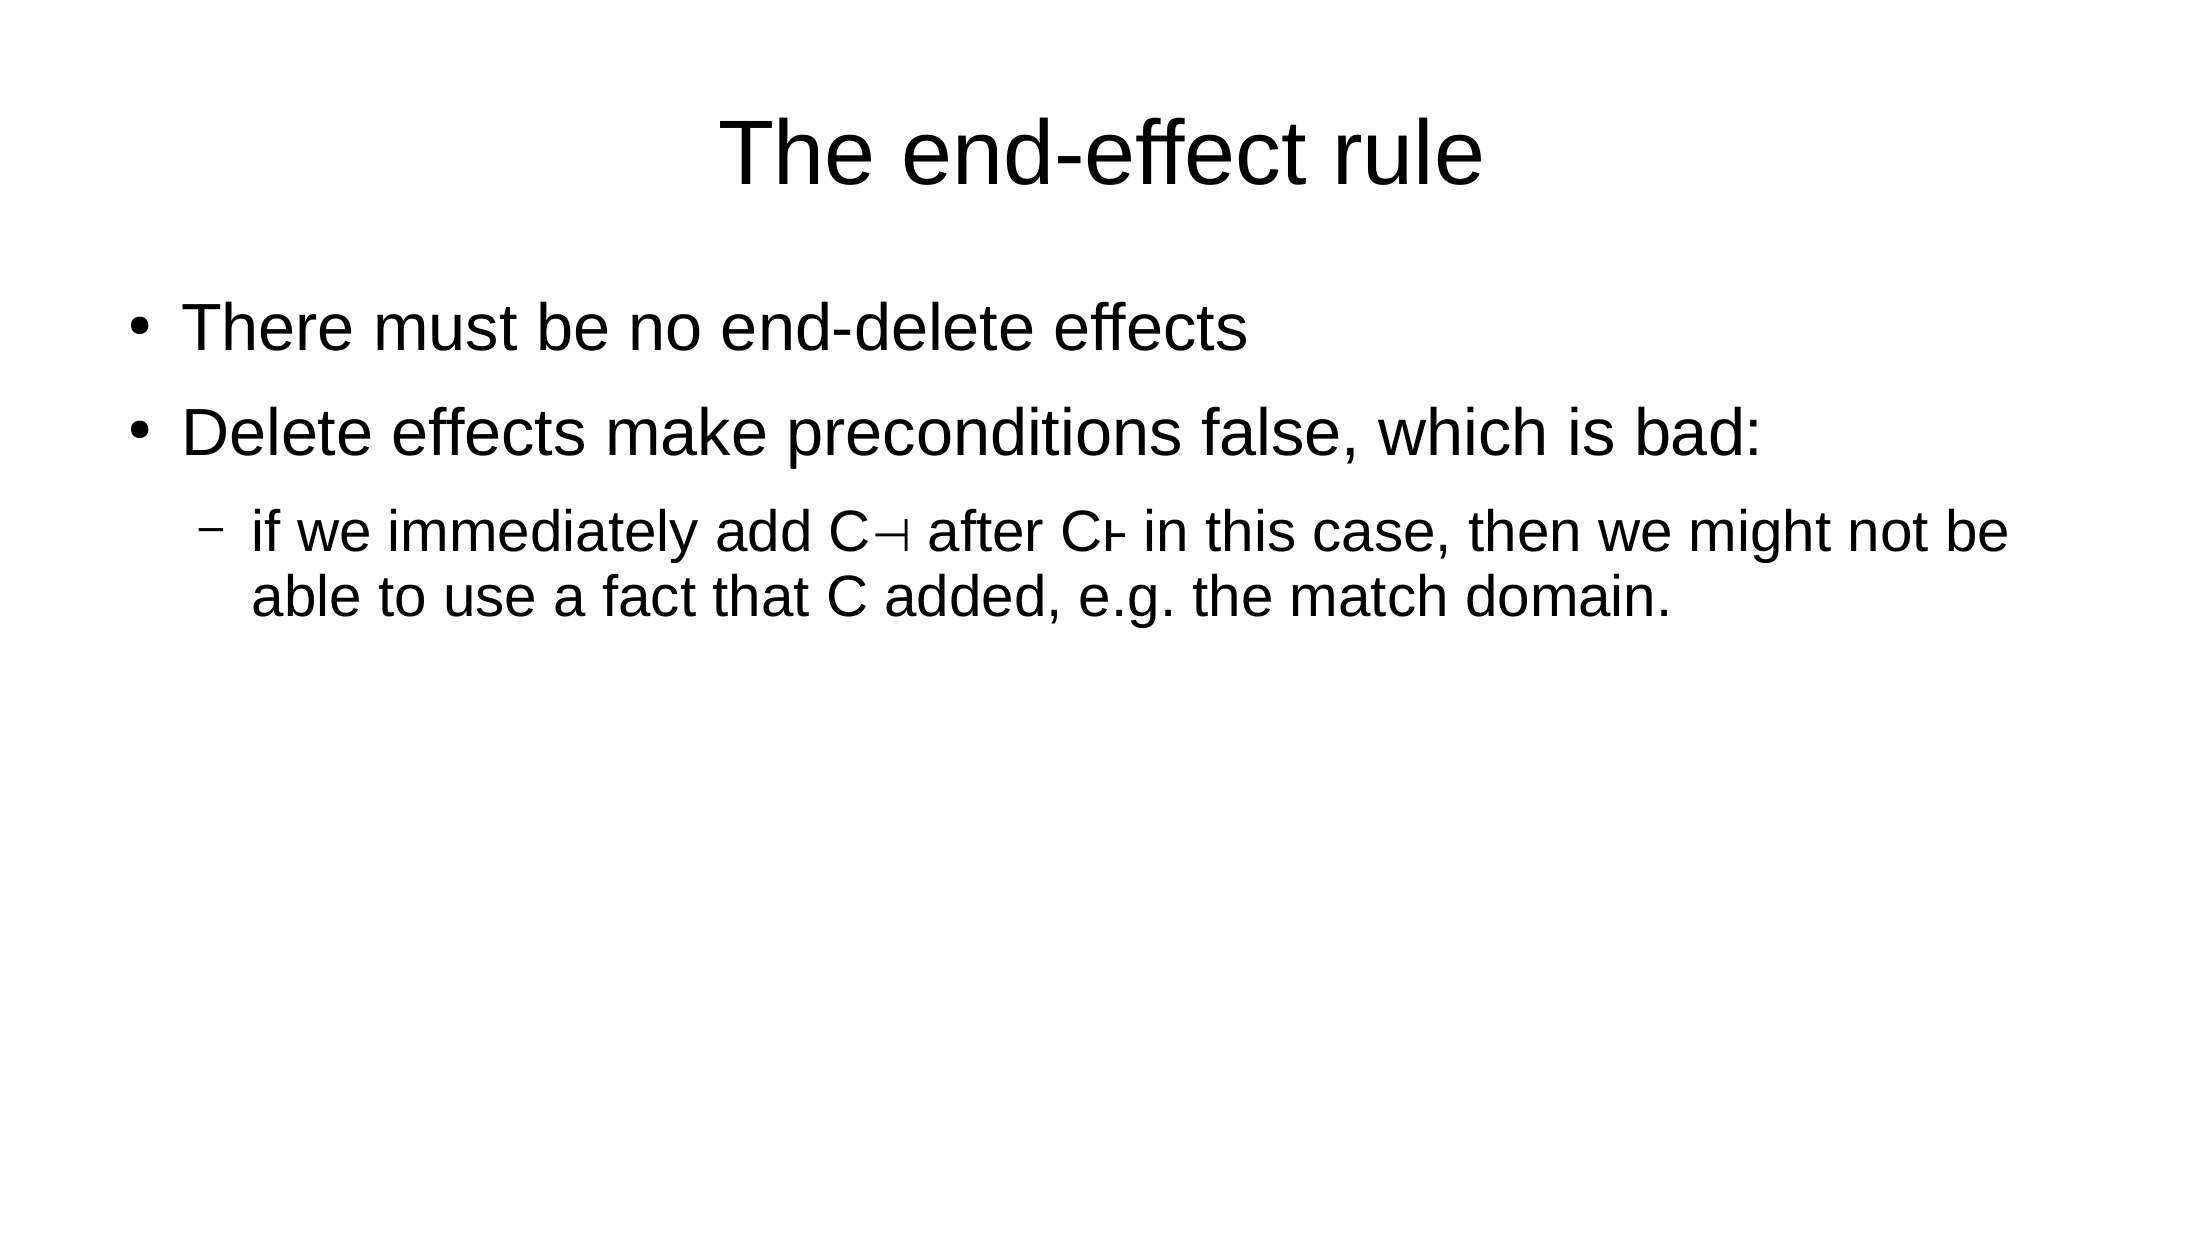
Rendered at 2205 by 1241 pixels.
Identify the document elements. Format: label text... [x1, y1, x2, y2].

list There must be no end-delete effects Delete effects make preconditions false, which is bad: if we immediately add C⊣ after Cⱶ in this case, then we might not be able to use a fact that C added, e.g. the match domain. [110, 290, 2051, 1010]
title The end-effect rule [110, 49, 2095, 257]
